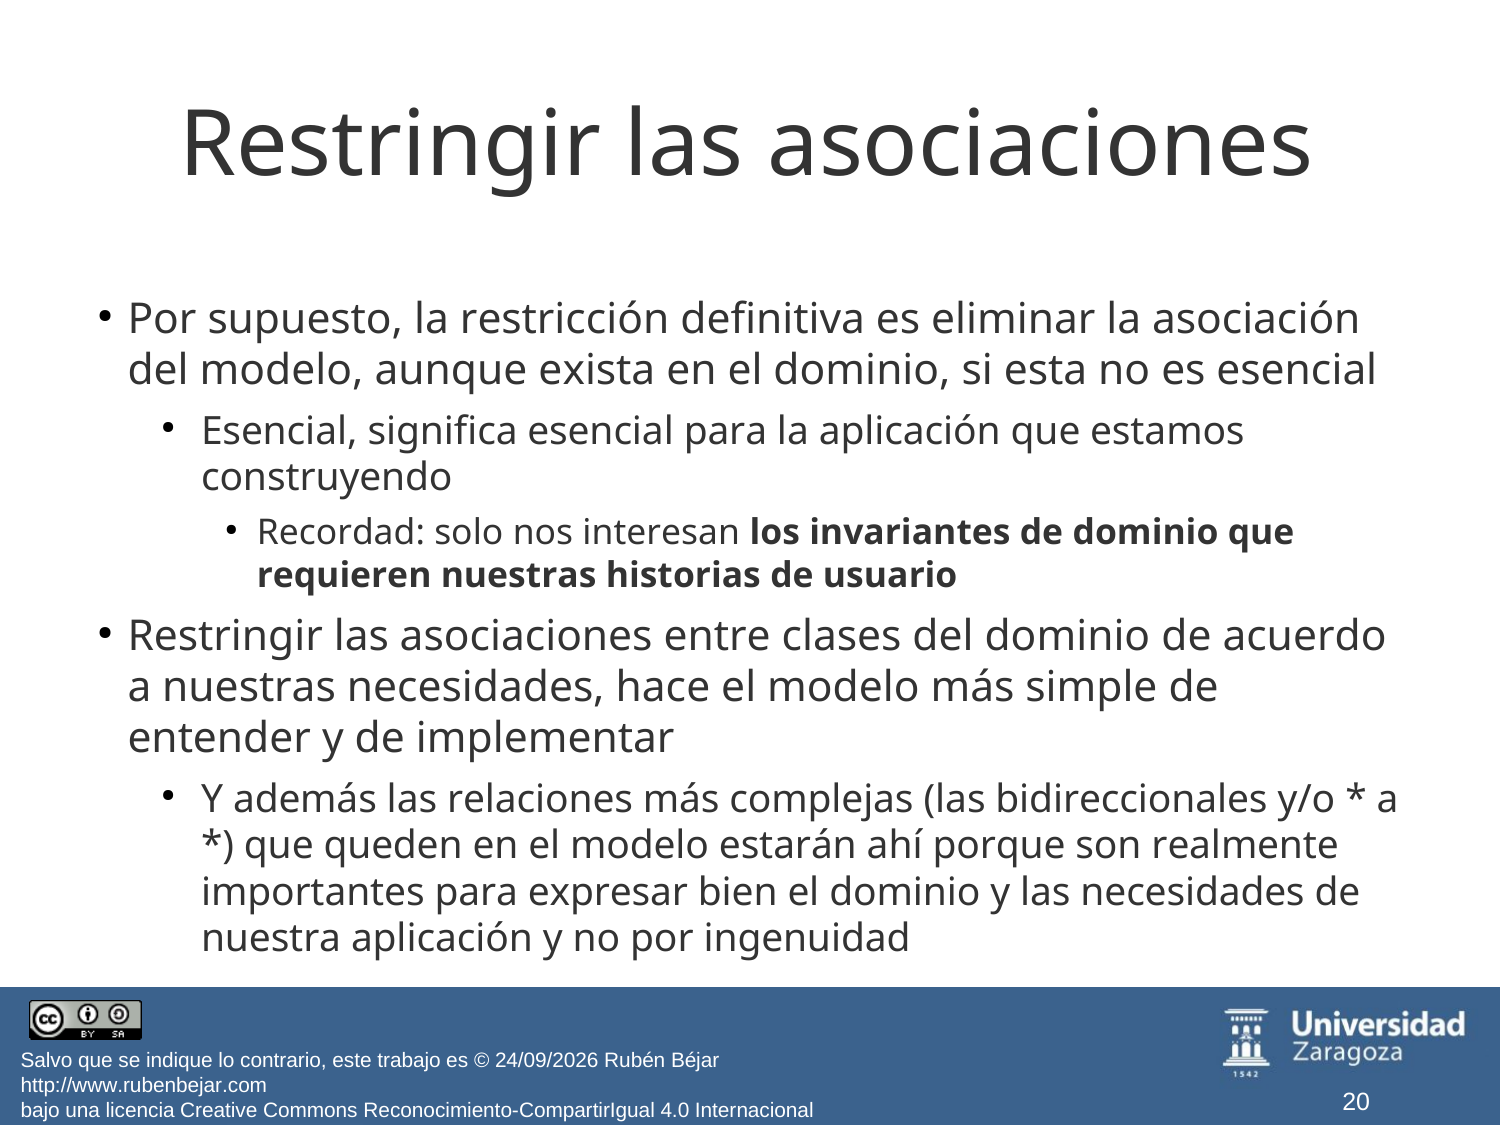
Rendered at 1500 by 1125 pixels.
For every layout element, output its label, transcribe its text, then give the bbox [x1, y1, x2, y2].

title Restringir las asociaciones [74, 21, 1420, 257]
list Por supuesto, la restricción definitiva es eliminar la asociación del modelo, aunque exista en el dominio, si esta no es esencial Esencial, significa esencial para la aplicación que estamos construyendo Recordad: solo nos interesan los invariantes de dominio que requieren nuestras historias de usuario Restringir las asociaciones entre clases del dominio de acuerdo a nuestras necesidades, hace el modelo más simple de entender y de implementar Y además las relaciones más complejas (las bidireccionales y/o * a *) que queden en el modelo estarán ahí porque son realmente importantes para expresar bien el dominio y las necesidades de nuestra aplicación y no por ingenuidad [82, 283, 1418, 969]
picture [0, 987, 1500, 1125]
